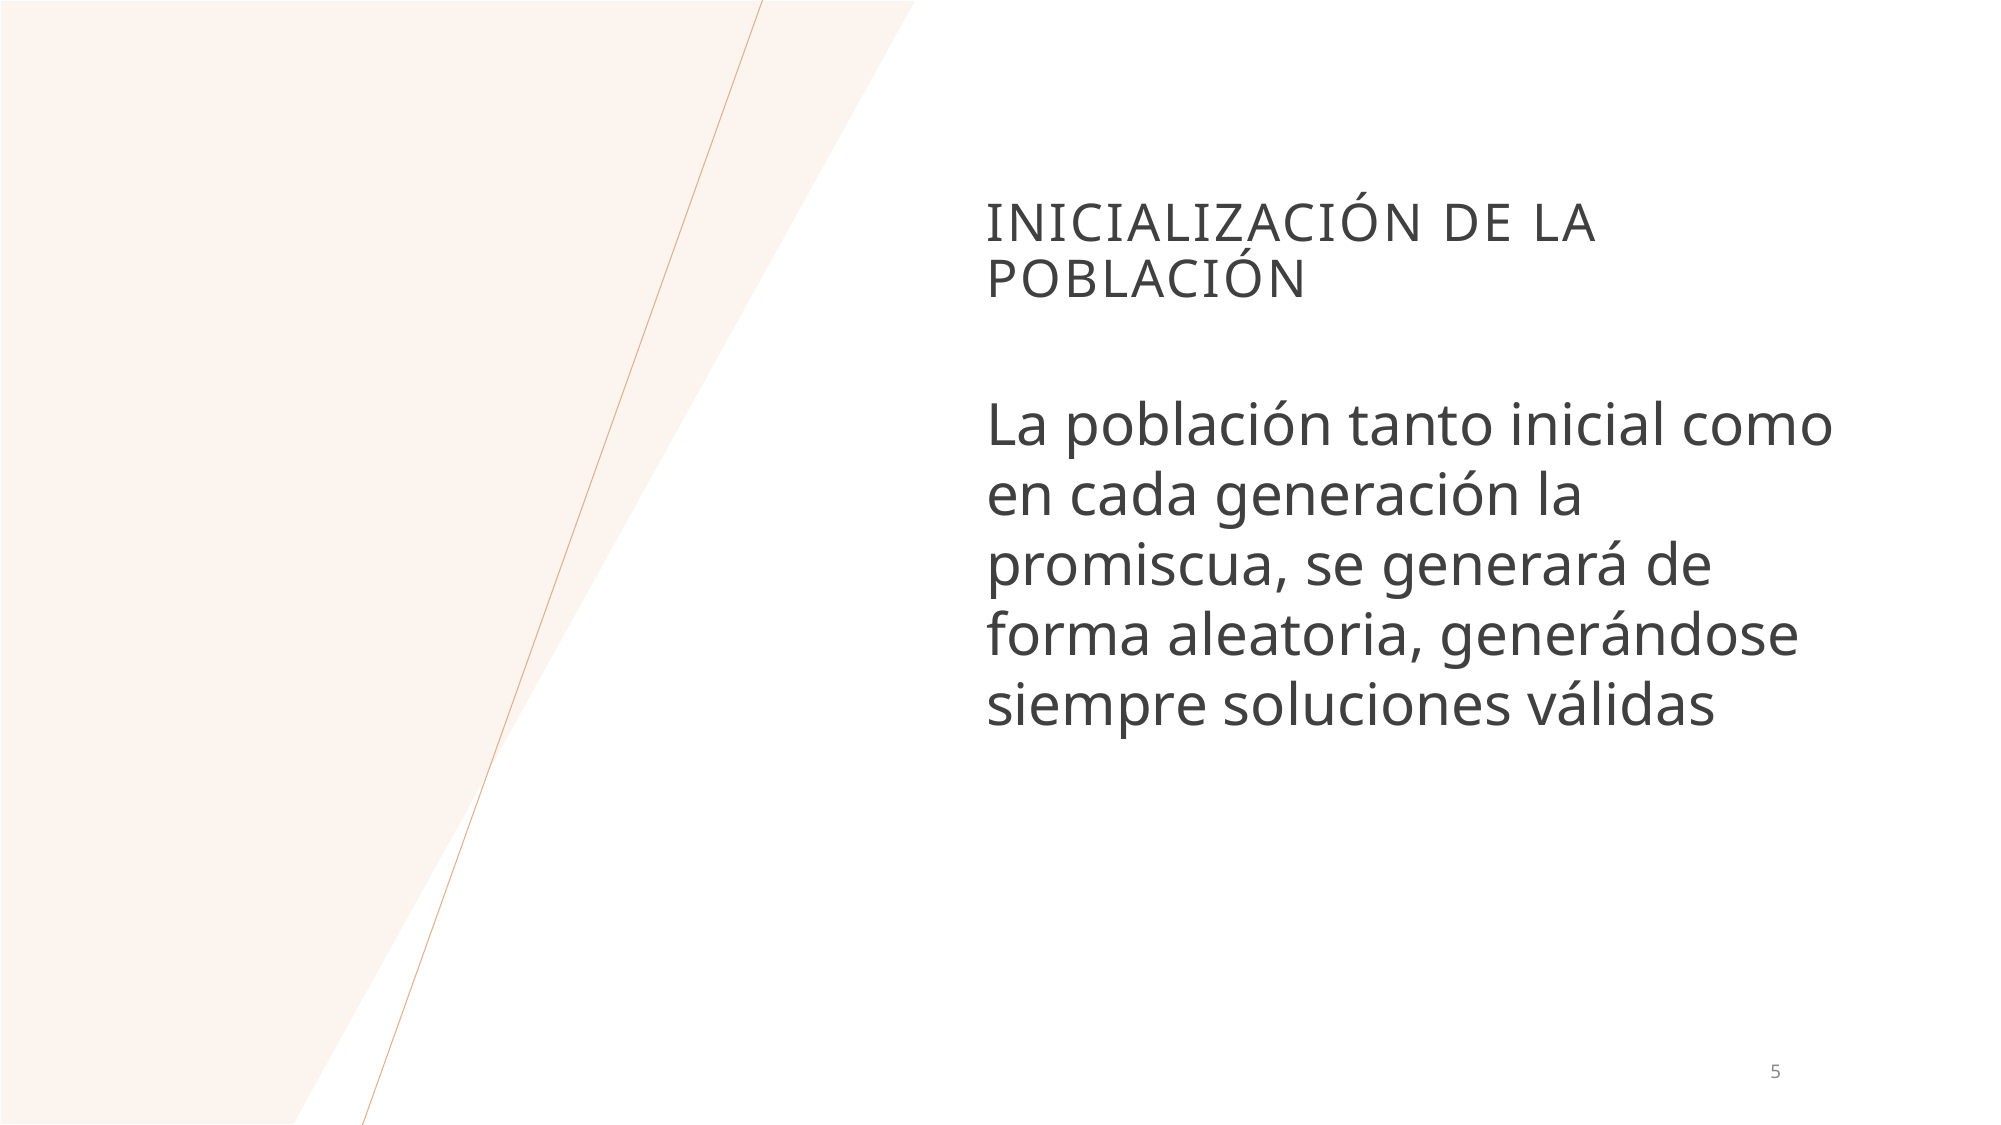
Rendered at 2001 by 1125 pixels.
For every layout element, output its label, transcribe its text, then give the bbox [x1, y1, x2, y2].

title Inicialización de la población [971, 189, 1863, 328]
list La población tanto inicial como en cada generación la promiscua, se generará de forma aleatoria, generándose siempre soluciones válidas [971, 380, 1863, 936]
text_box 8 [1755, 1042, 1863, 1103]
